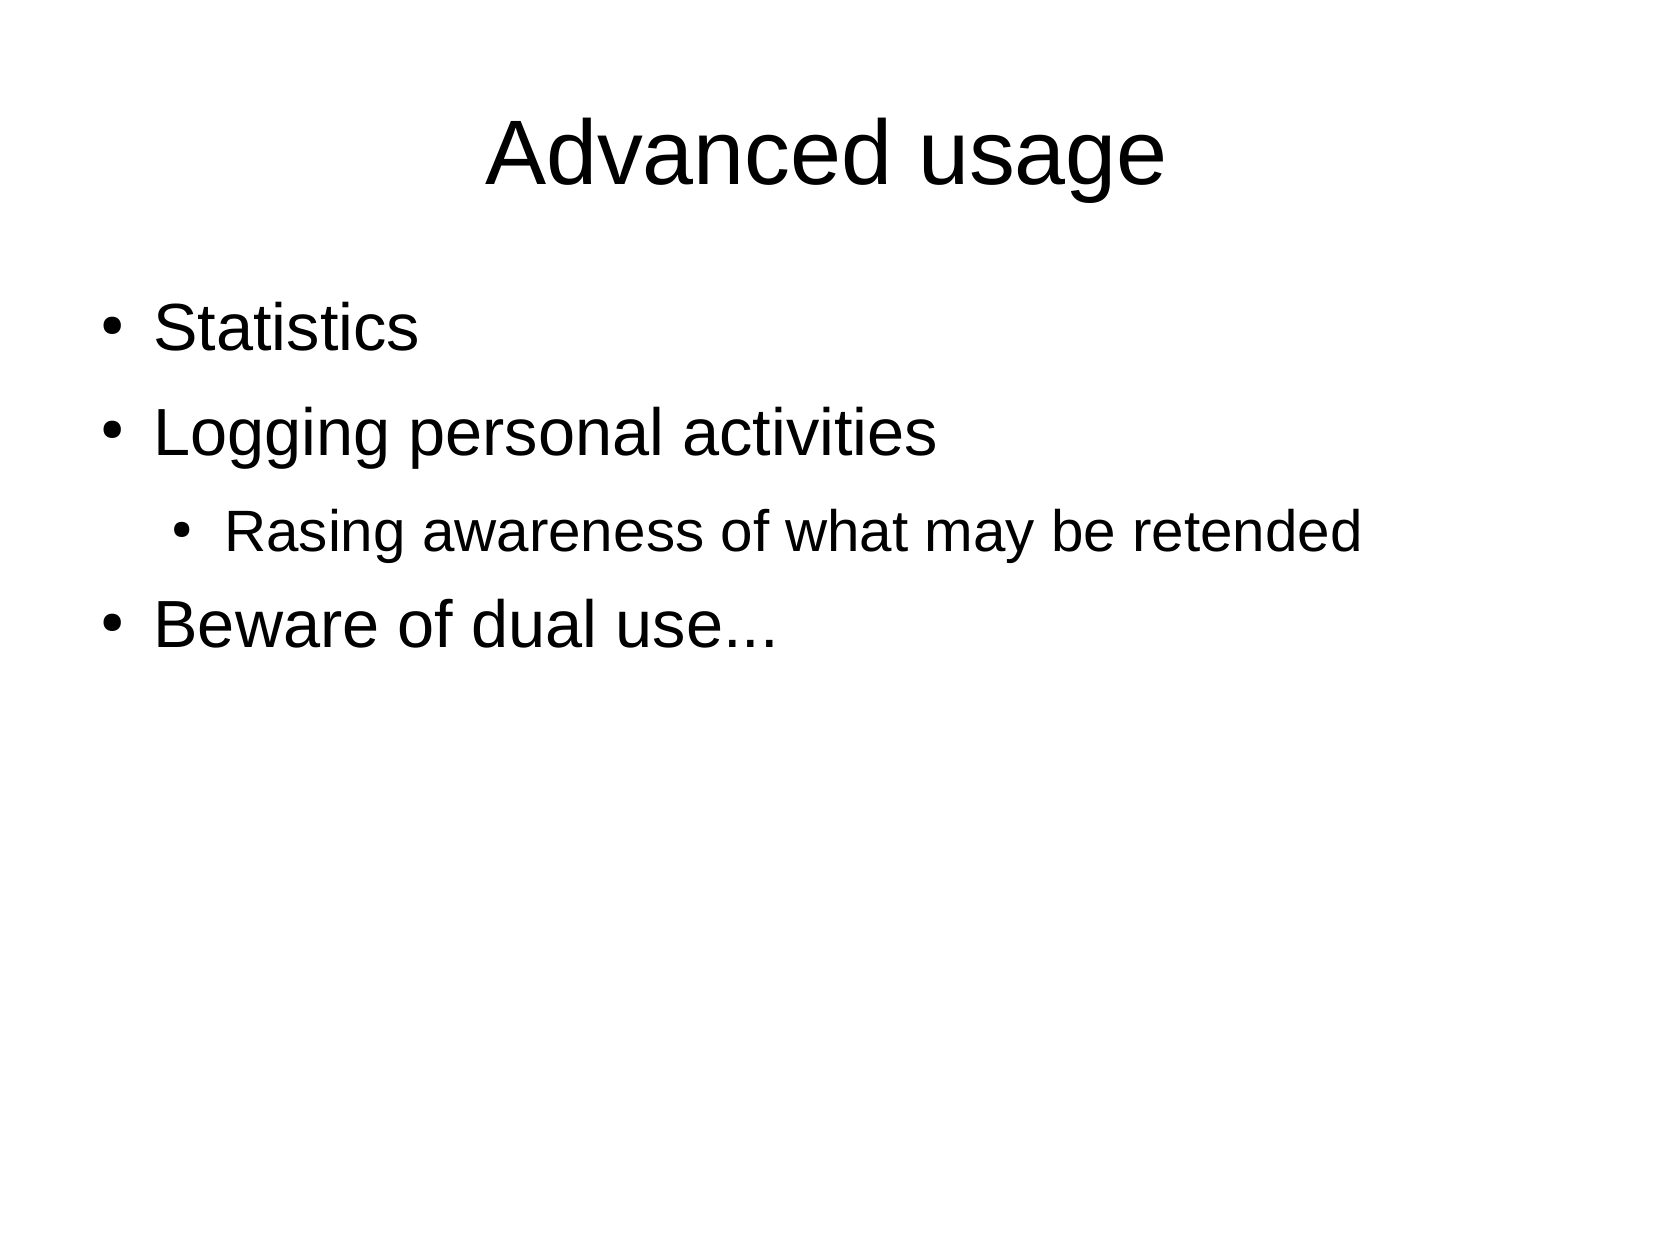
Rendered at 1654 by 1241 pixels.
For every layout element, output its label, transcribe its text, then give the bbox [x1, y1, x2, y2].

list Statistics Logging personal activities Rasing awareness of what may be retended Beware of dual use... [82, 290, 1571, 1109]
title Advanced usage [82, 56, 1571, 250]
